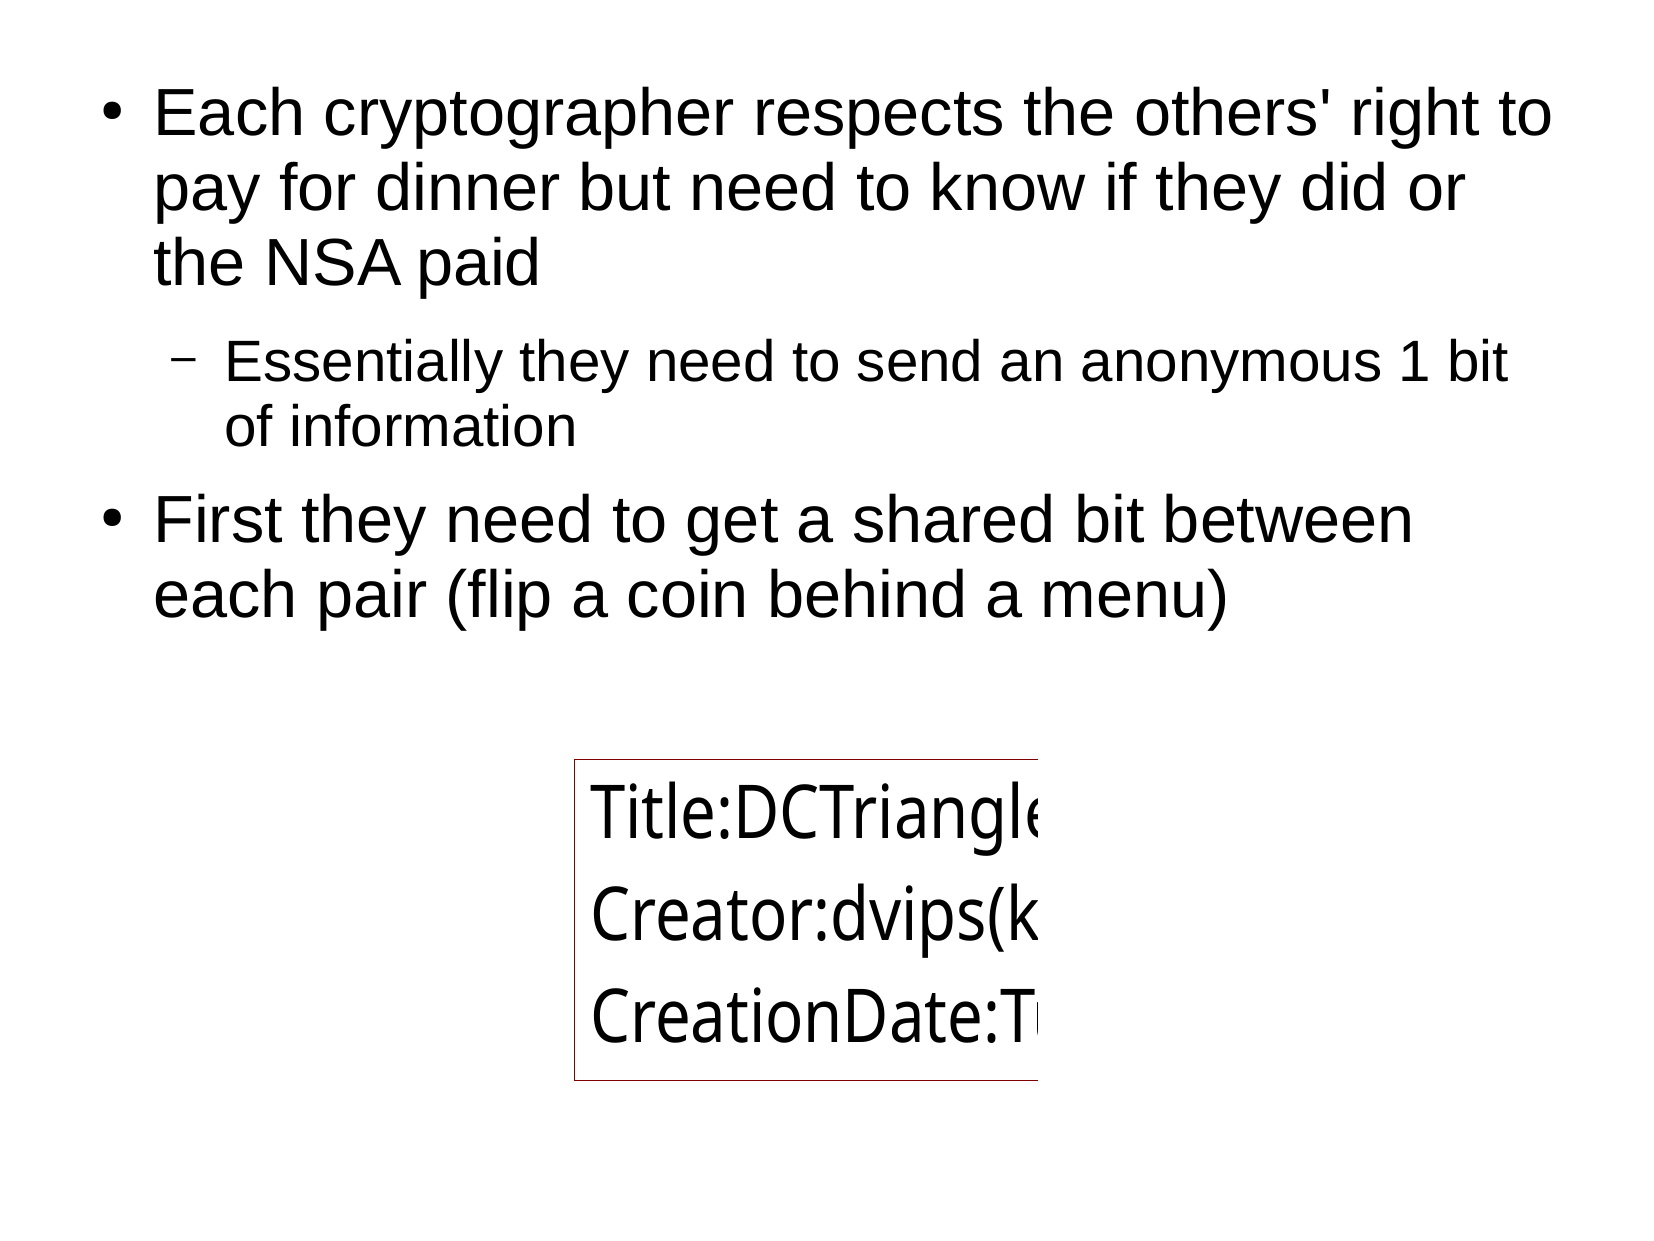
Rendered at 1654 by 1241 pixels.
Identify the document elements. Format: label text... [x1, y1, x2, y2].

picture [570, 754, 1038, 1081]
list Each cryptographer respects the others' right to pay for dinner but need to know if they did or the NSA paid Essentially they need to send an anonymous 1 bit of information First they need to get a shared bit between each pair (flip a coin behind a menu) [82, 75, 1571, 1010]
